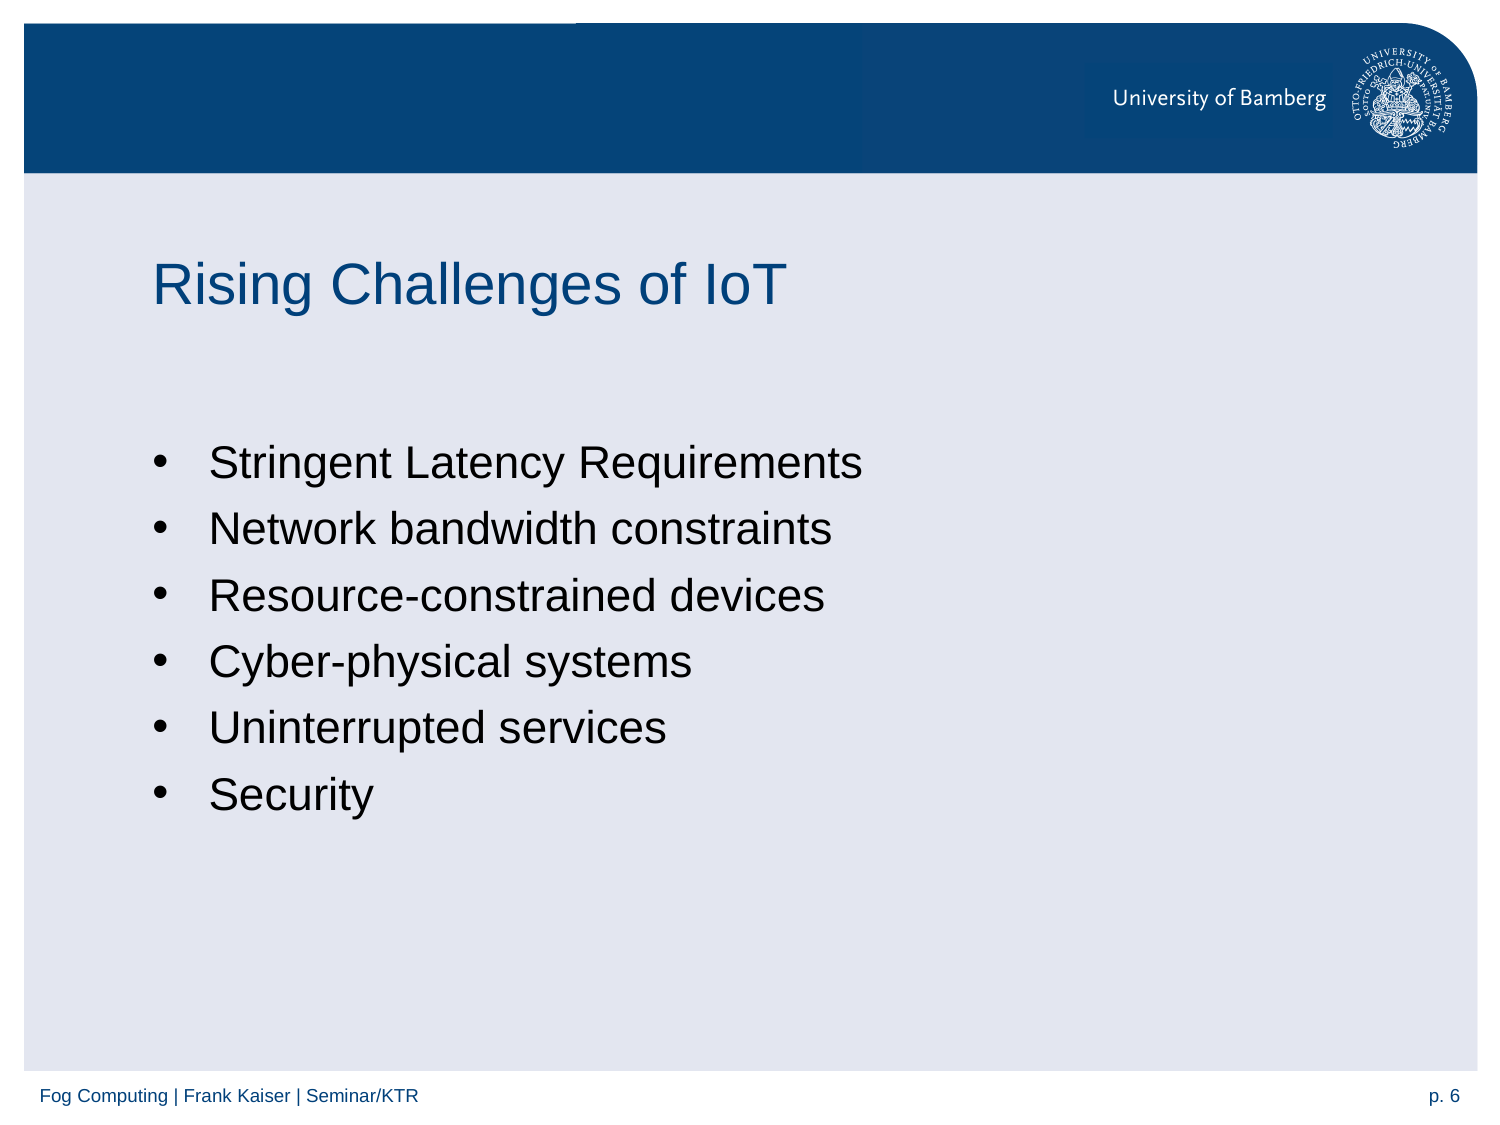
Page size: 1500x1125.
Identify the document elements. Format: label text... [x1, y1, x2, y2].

title Rising Challenges of IoT [137, 187, 1363, 375]
picture [0, 0, 1500, 1125]
list Stringent Latency Requirements Network bandwidth constraints Resource-constrained devices Cyber-physical systems Uninterrupted services Security [137, 424, 1363, 888]
